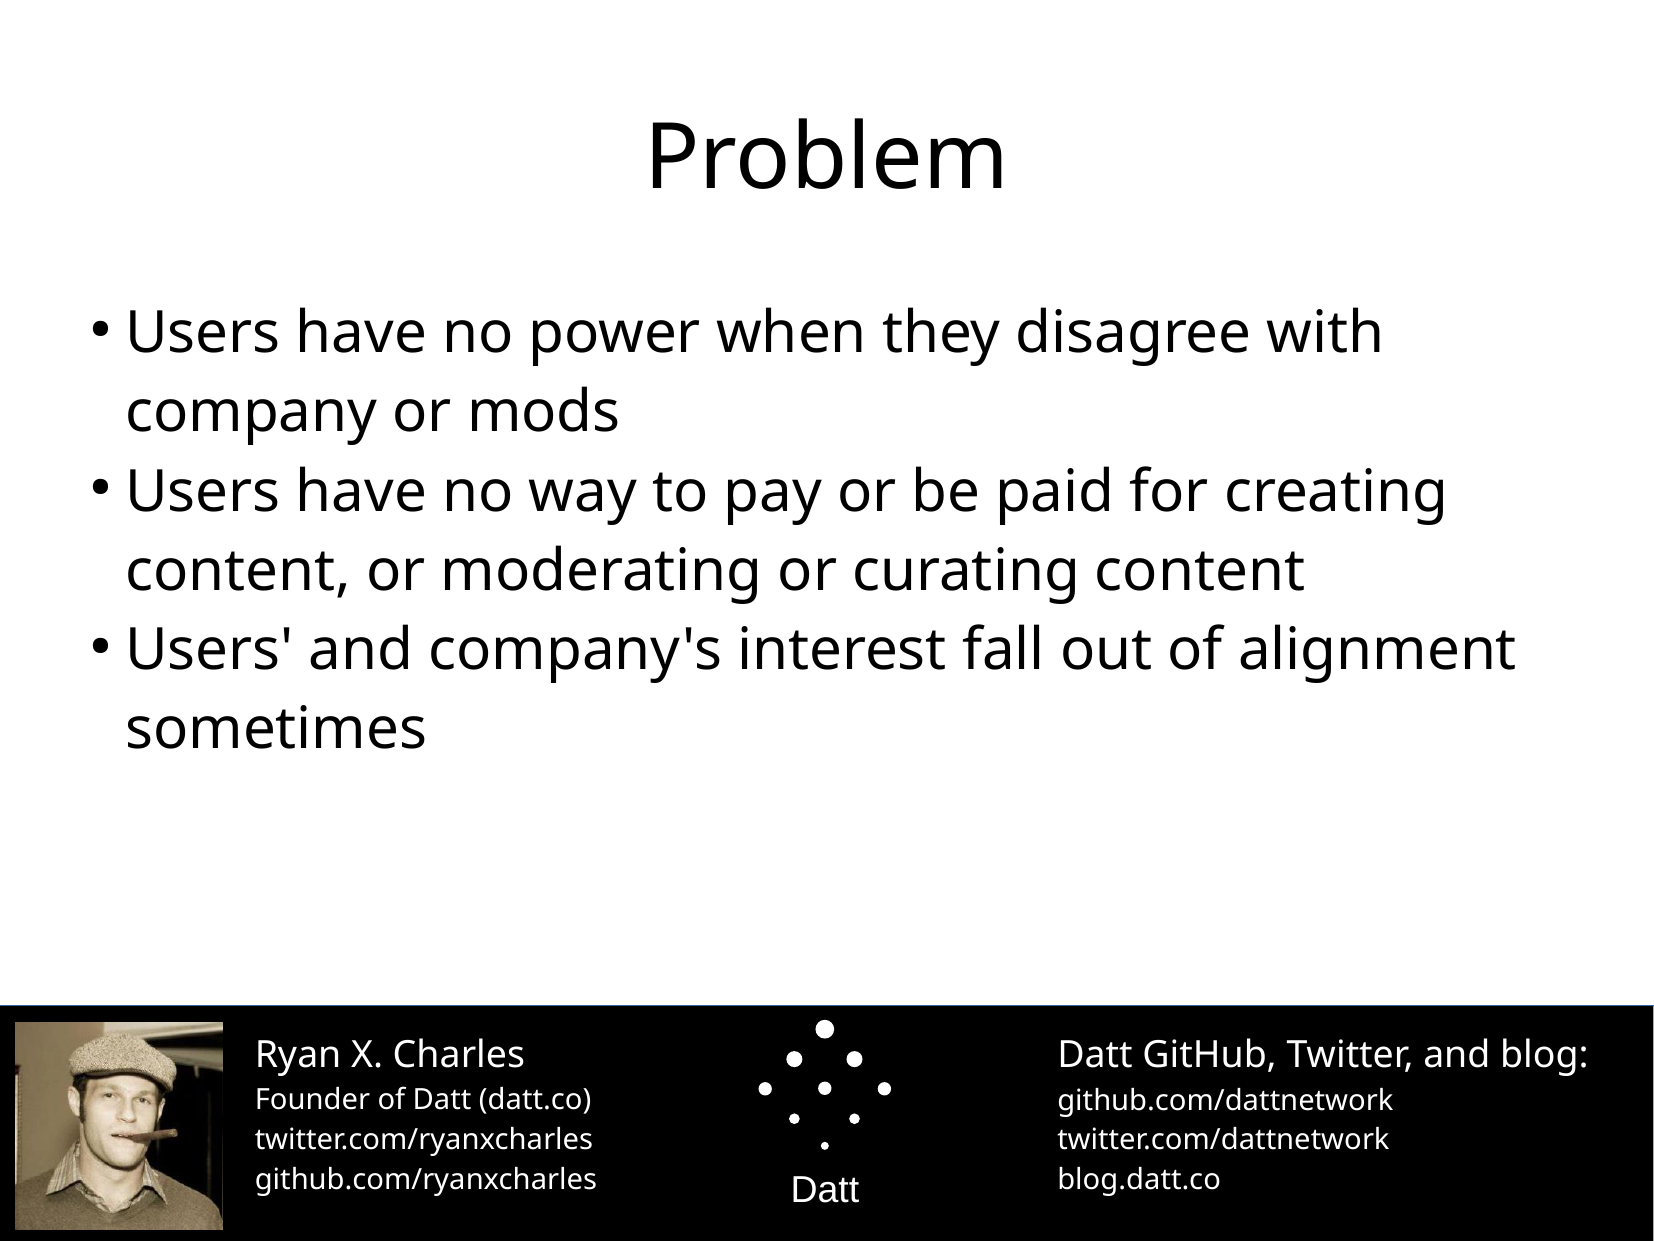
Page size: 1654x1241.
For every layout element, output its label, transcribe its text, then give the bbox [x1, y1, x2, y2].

subtitle Users have no power when they disagree with company or mods Users have no way to pay or be paid for creating content, or moderating or curating content Users' and company's interest fall out of alignment sometimes [90, 290, 1576, 991]
picture [15, 1022, 223, 1231]
picture [757, 1017, 893, 1153]
title Problem [82, 49, 1571, 257]
text_box Datt GitHub, Twitter, and blog: github.com/dattnetwork twitter.com/dattnetwork blog.datt.co [1042, 1020, 1654, 1241]
text_box Datt [735, 1161, 916, 1241]
text_box [0, 1005, 1654, 1241]
text_box Ryan X. Charles Founder of Datt (datt.co) twitter.com/ryanxcharles github.com/ryanxcharles [240, 1020, 976, 1241]
